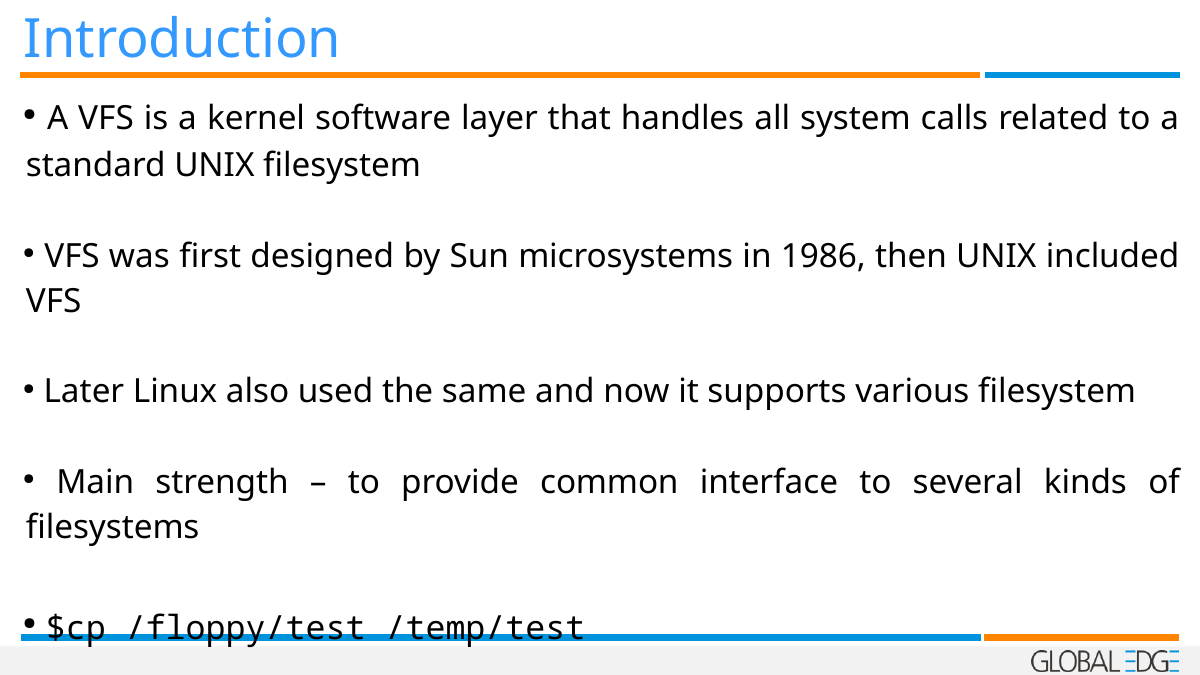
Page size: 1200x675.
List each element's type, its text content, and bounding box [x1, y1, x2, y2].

text_box A VFS is a kernel software layer that handles all system calls related to a standard UNIX filesystem VFS was first designed by Sun microsystems in 1986, then UNIX included VFS Later Linux also used the same and now it supports various filesystem Main strength – to provide common interface to several kinds of filesystems $cp /floppy/test /temp/test [0, 82, 1197, 664]
picture [1031, 664, 1179, 672]
title Introduction [12, 9, 1088, 63]
